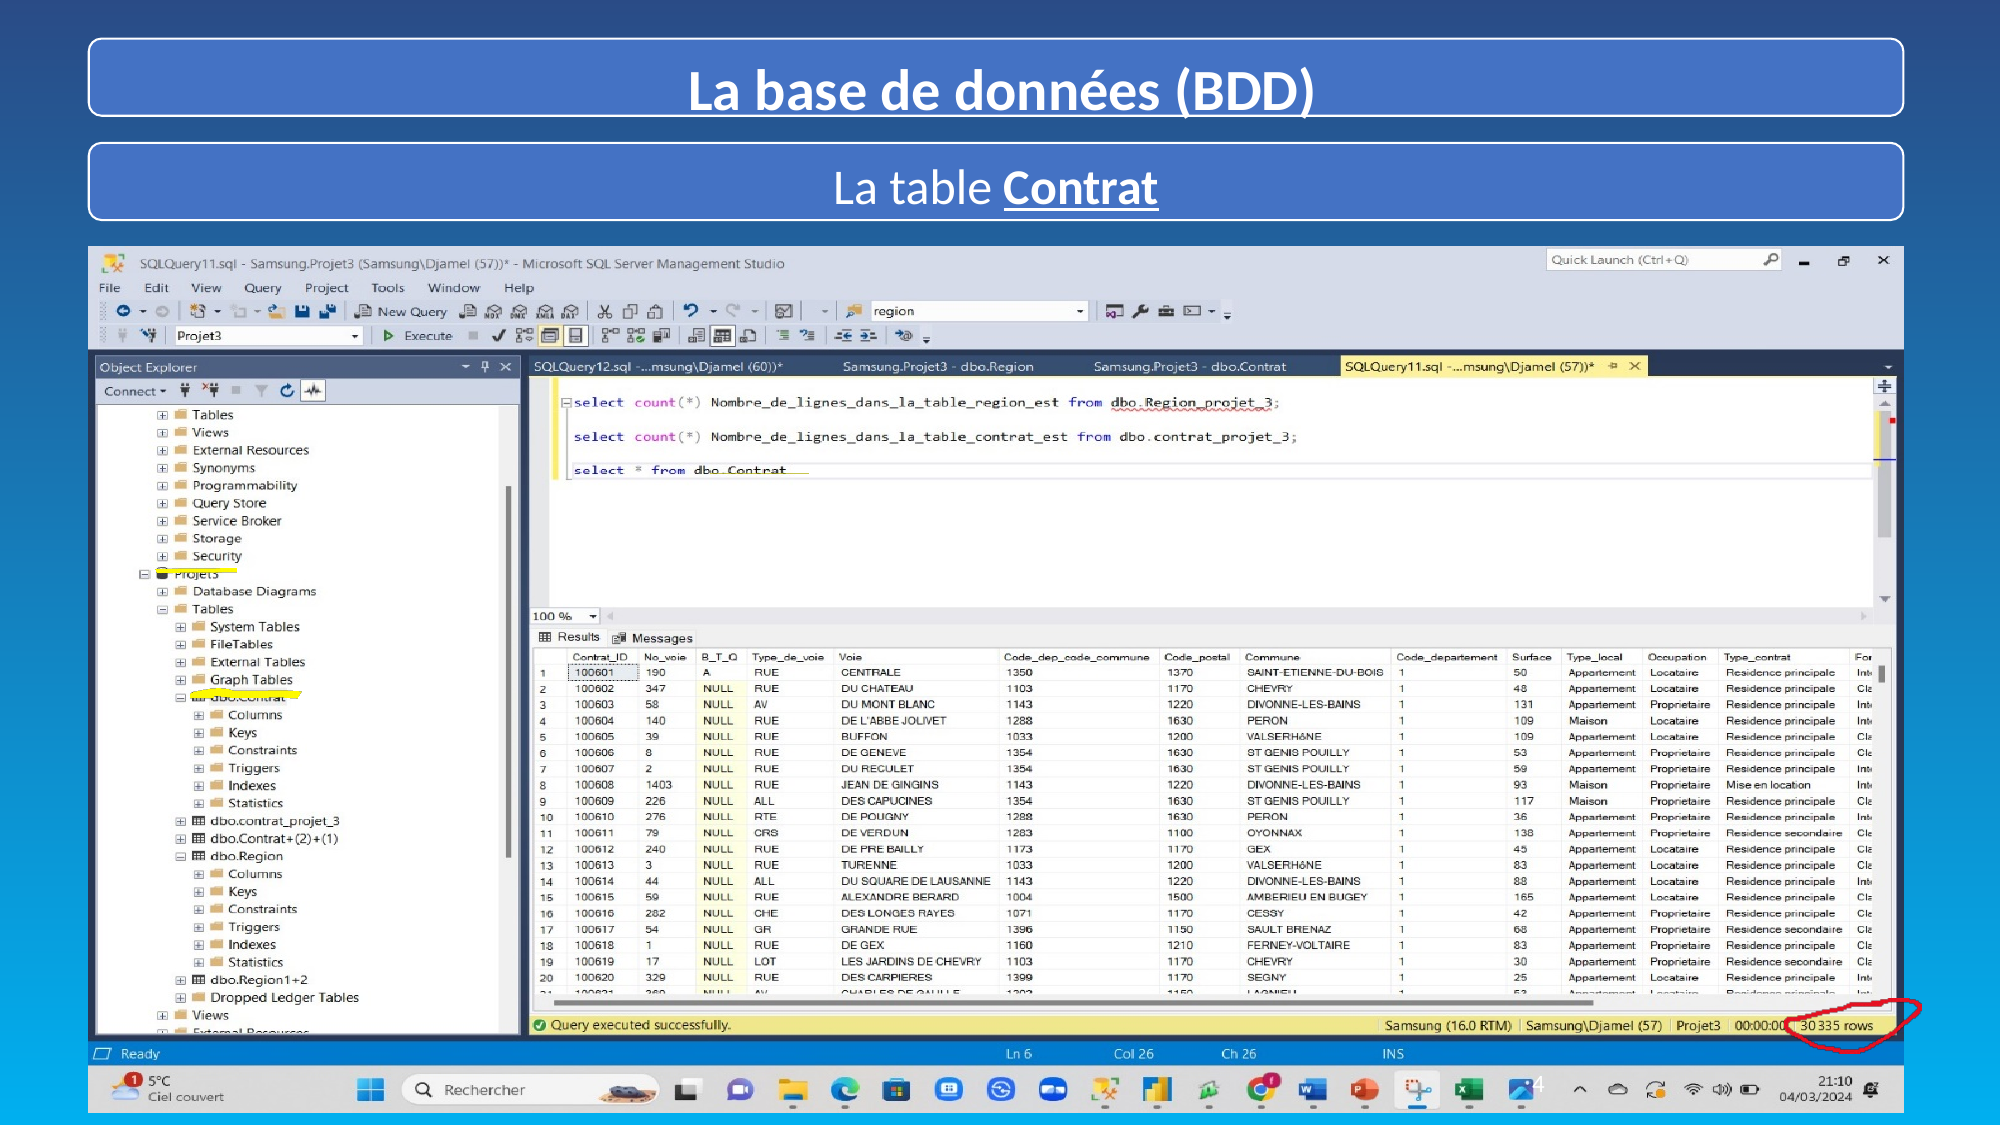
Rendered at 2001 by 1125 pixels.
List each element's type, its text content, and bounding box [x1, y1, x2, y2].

text_box [1516, 1052, 1967, 1113]
text_box La table Contrat [88, 142, 1904, 221]
picture [88, 246, 1921, 1112]
text_box La base de données (BDD) [88, 38, 1904, 116]
